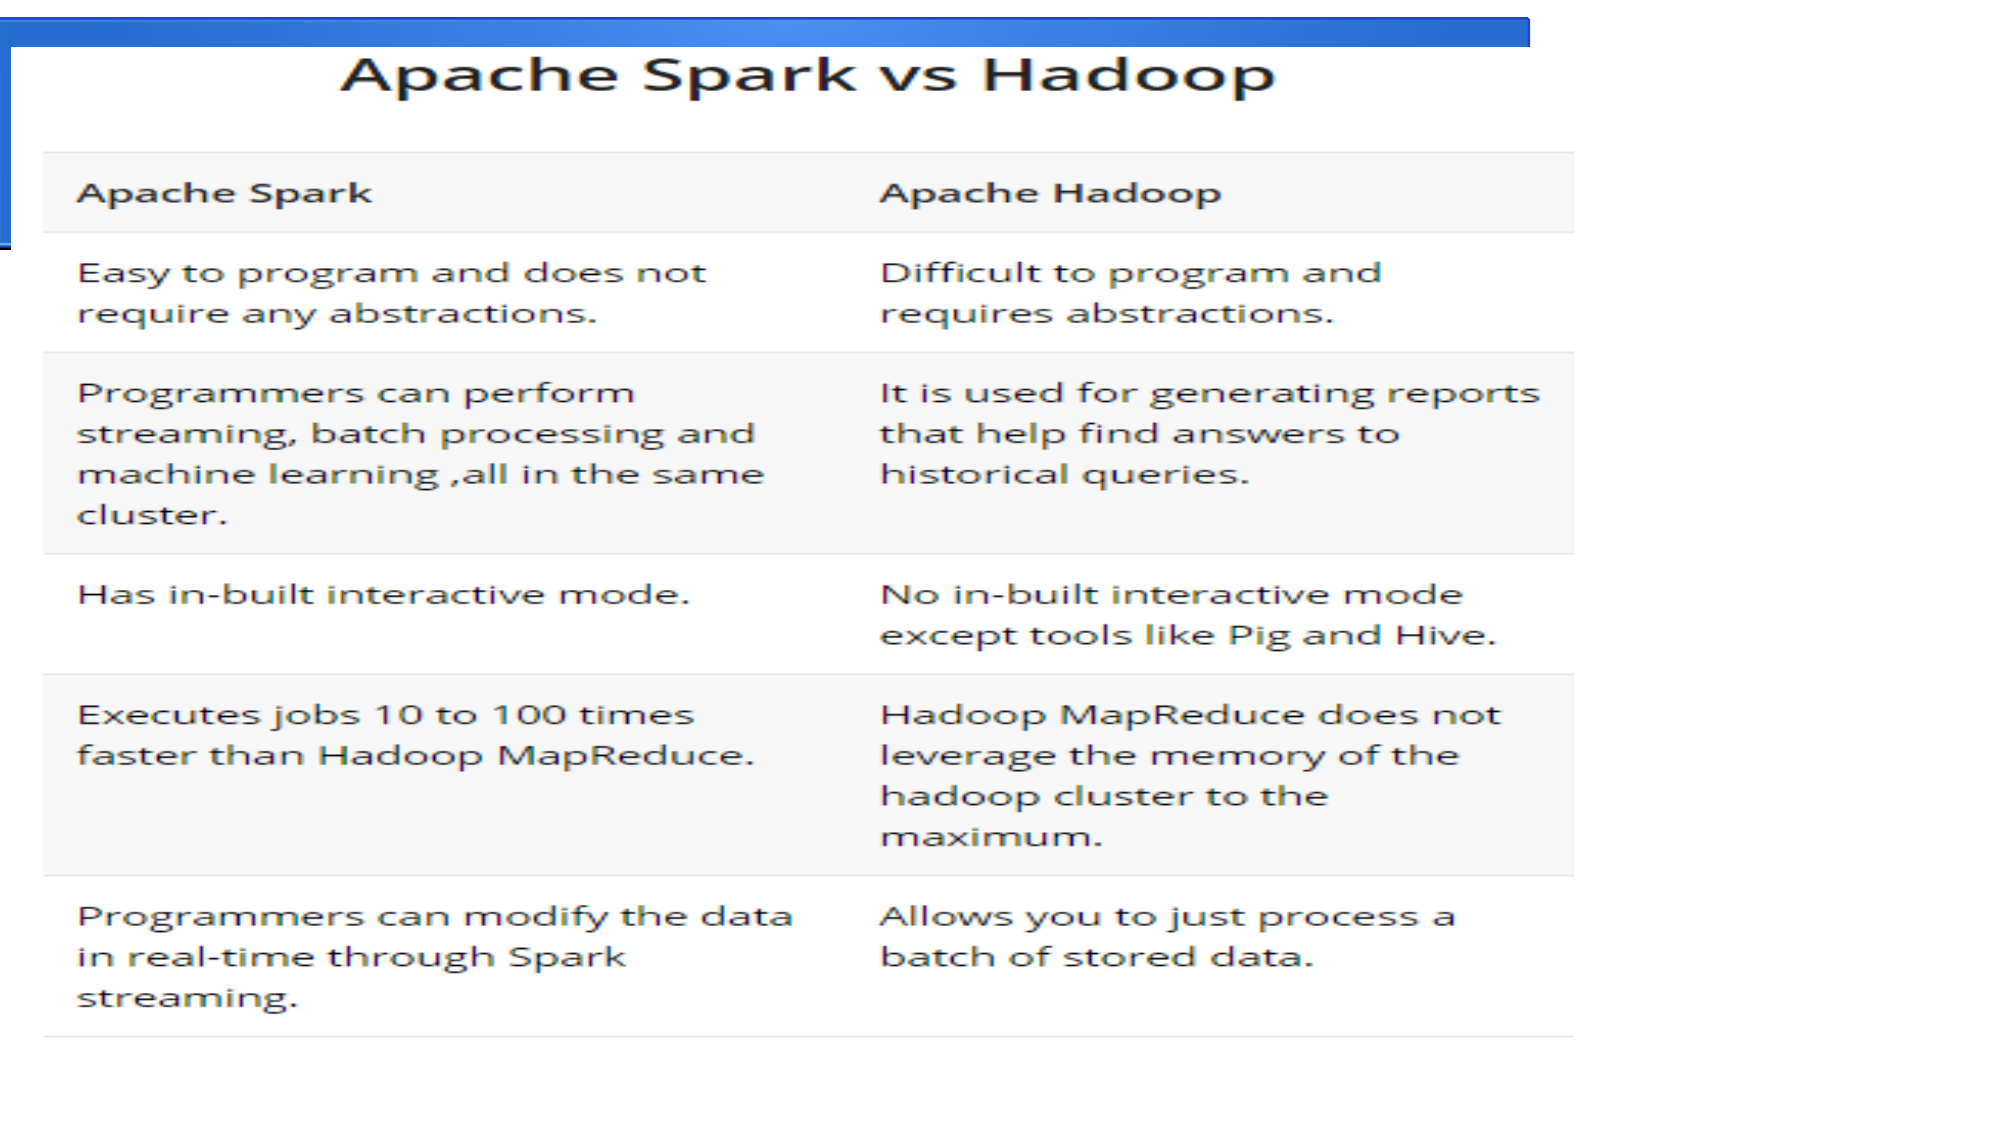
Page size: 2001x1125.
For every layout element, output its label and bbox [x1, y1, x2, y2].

picture [11, 47, 1574, 1053]
